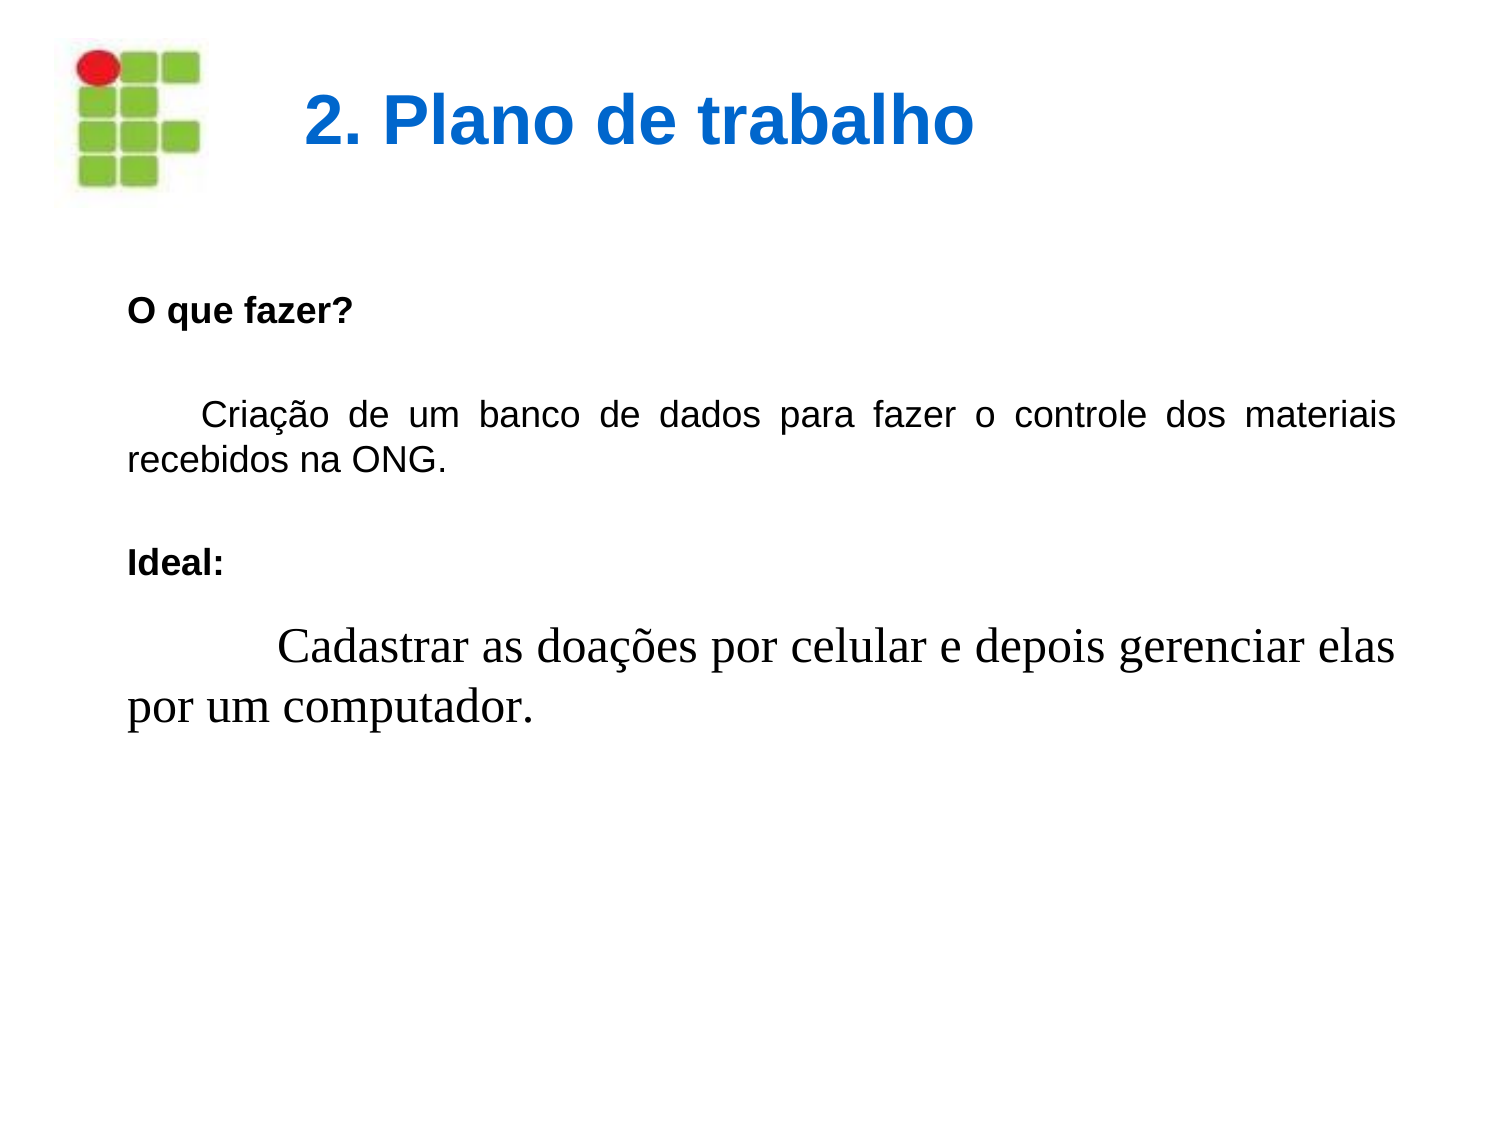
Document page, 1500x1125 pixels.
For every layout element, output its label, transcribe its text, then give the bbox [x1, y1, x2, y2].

picture [54, 38, 209, 209]
text_box O que fazer? Criação de um banco de dados para fazer o controle dos materiais recebidos na ONG. Ideal: Cadastrar as doações por celular e depois gerenciar elas por um computador. [112, 278, 1412, 741]
text_box 2. Plano de trabalho [289, 47, 1341, 185]
